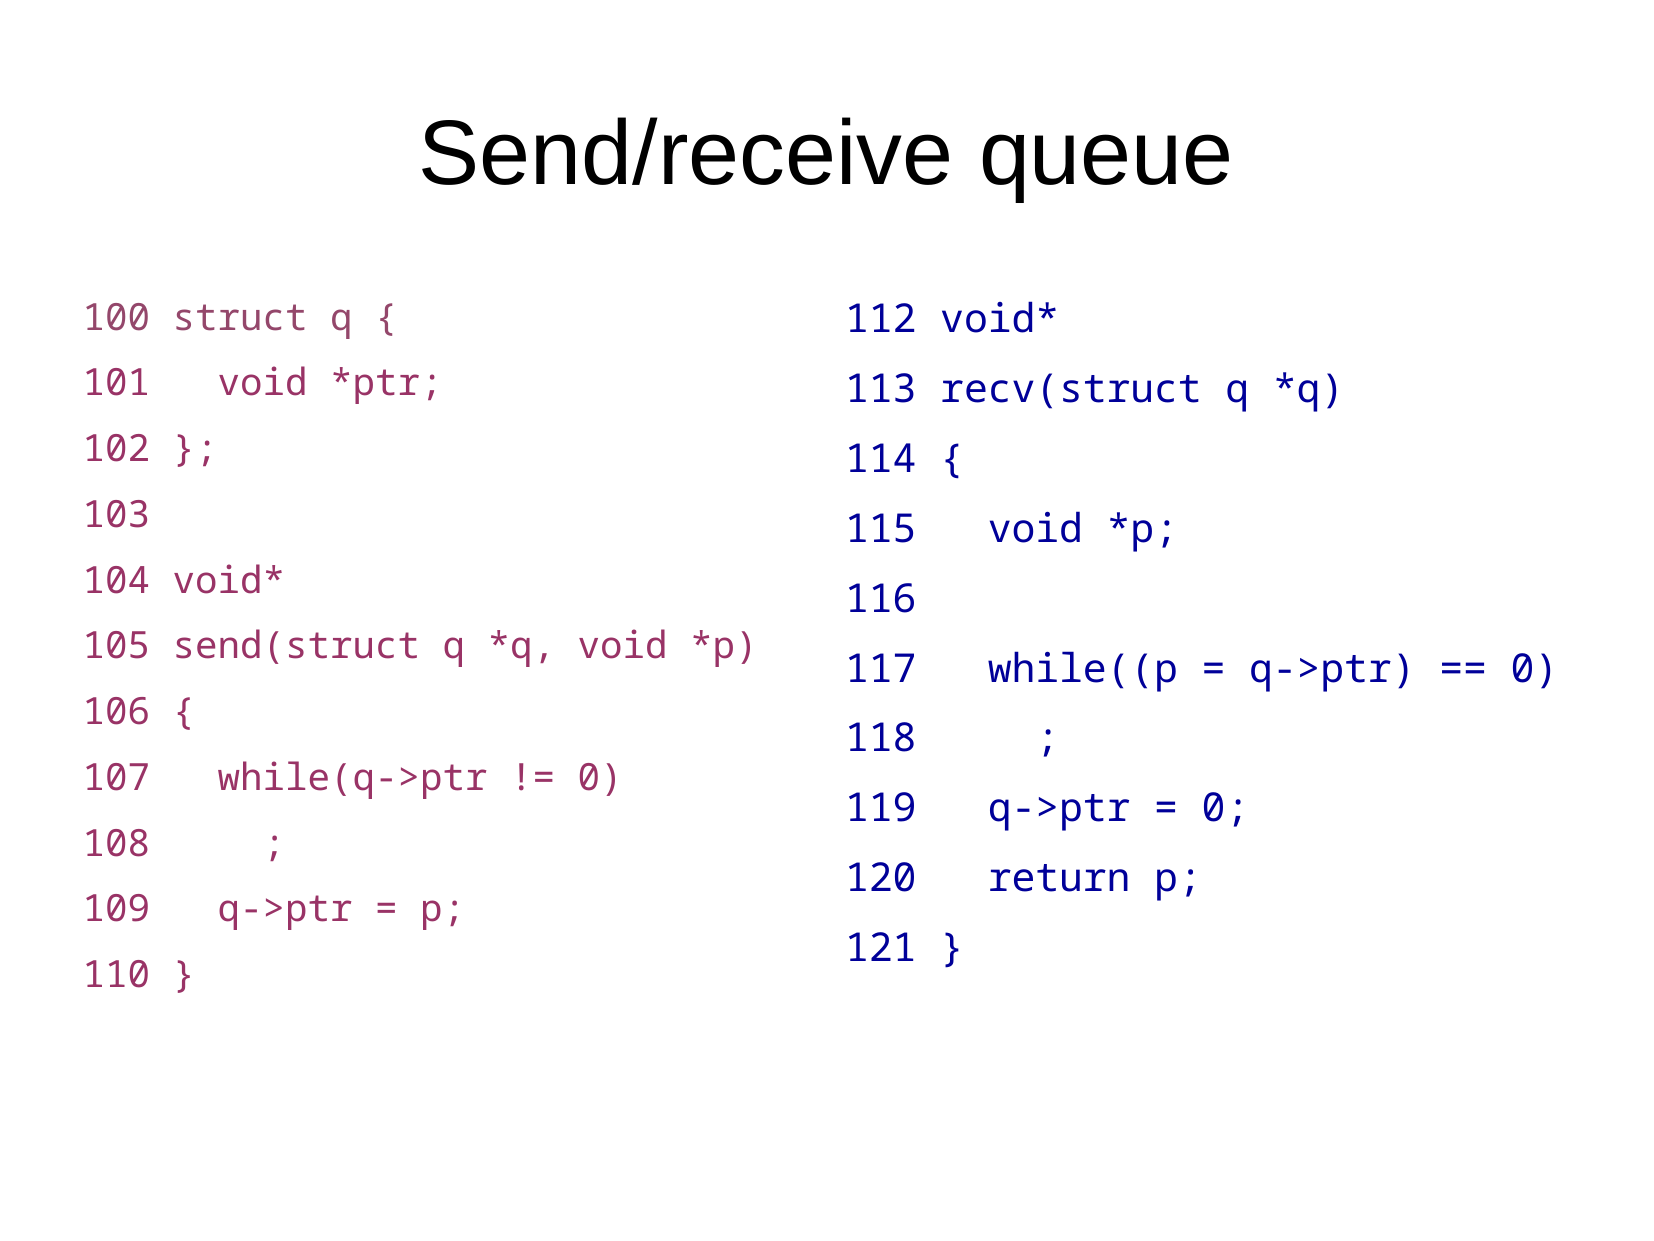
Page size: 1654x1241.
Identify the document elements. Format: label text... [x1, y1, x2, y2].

title Send/receive queue [82, 49, 1571, 257]
list 100 struct q { 101 void *ptr; 102 }; 103 104 void* 105 send(struct q *q, void *p) 106 { 107 while(q->ptr != 0) 108 ; 109 q->ptr = p; 110 } [82, 290, 809, 1010]
list 112 void* 113 recv(struct q *q) 114 { 115 void *p; 116 117 while((p = q->ptr) == 0) 118 ; 119 q->ptr = 0; 120 return p; 121 } [845, 290, 1572, 1010]
